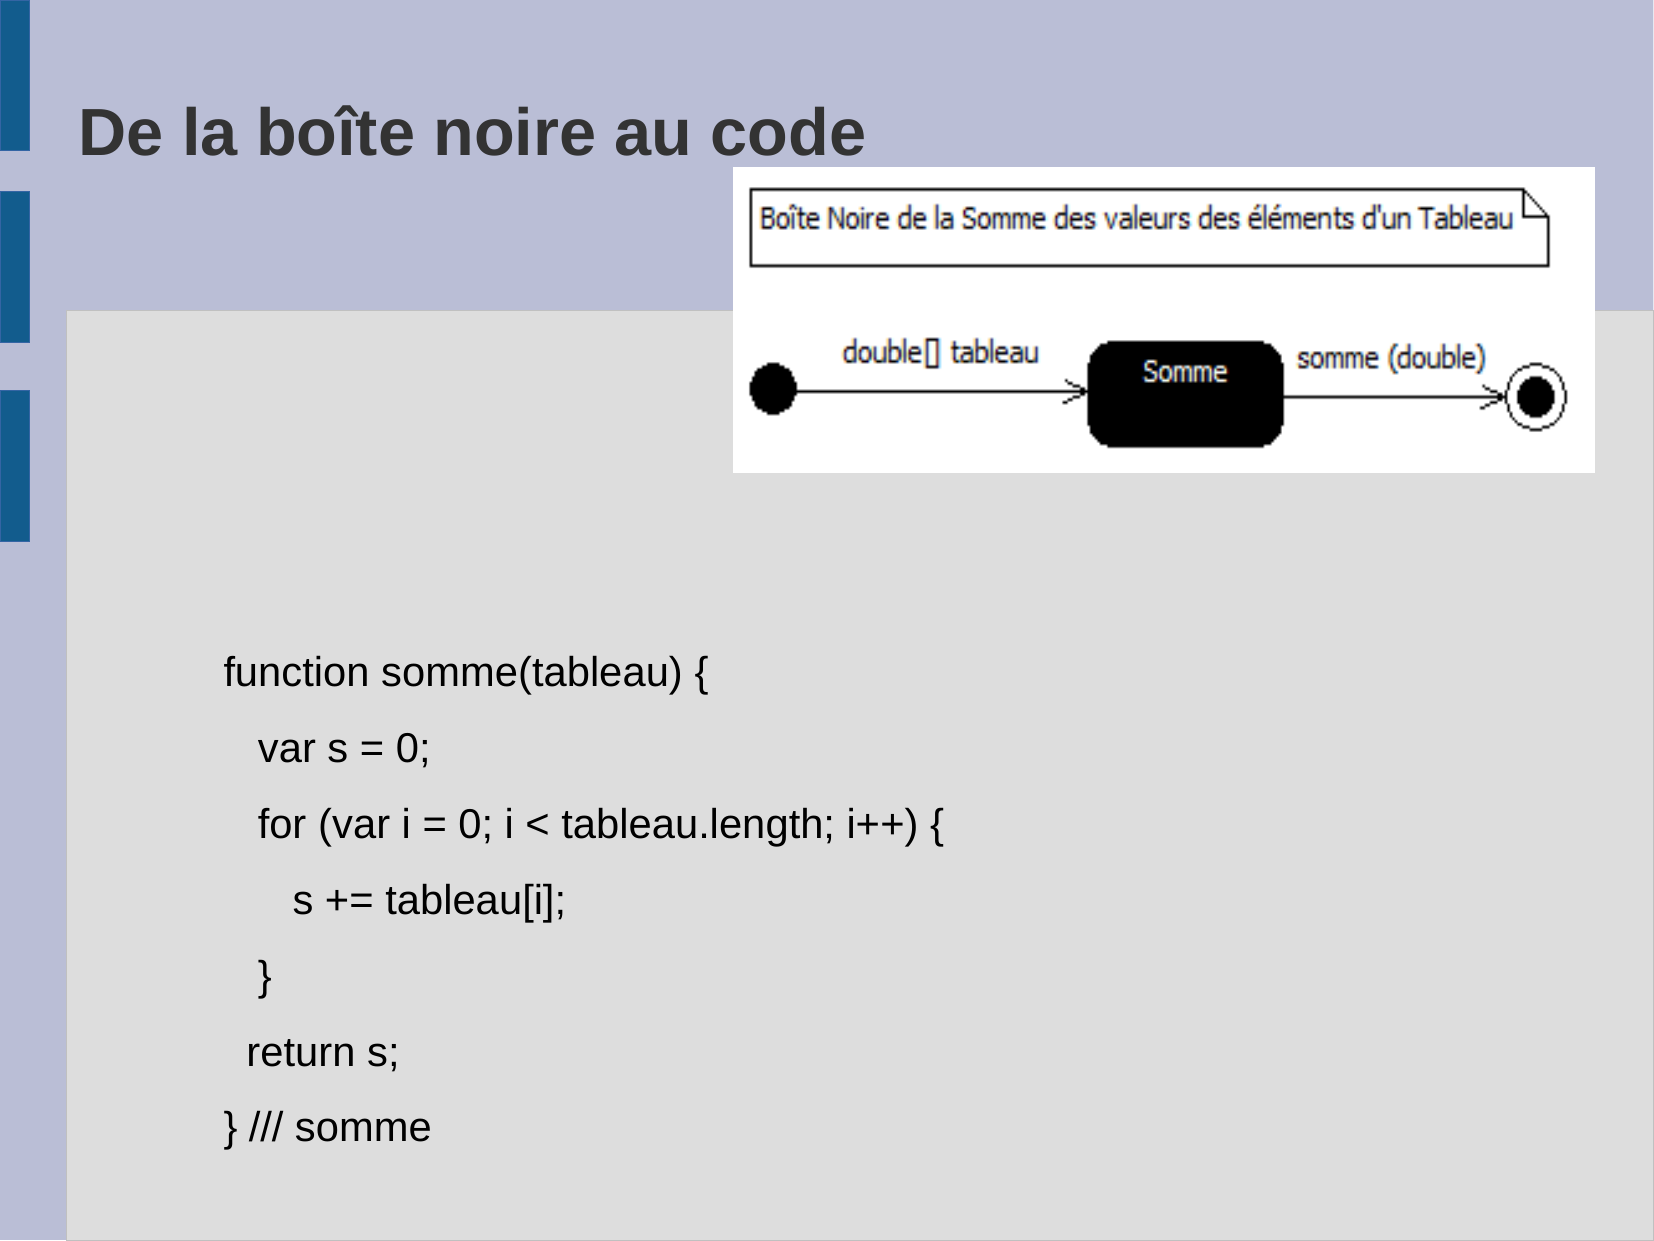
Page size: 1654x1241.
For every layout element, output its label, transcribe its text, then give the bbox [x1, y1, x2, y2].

picture [733, 167, 1595, 473]
title De la boîte noire au code [78, 29, 1524, 237]
list function somme(tableau) { var s = 0; for (var i = 0; i < tableau.length; i++) { s += tableau[i]; } return s; } /// somme [152, 344, 1534, 1234]
